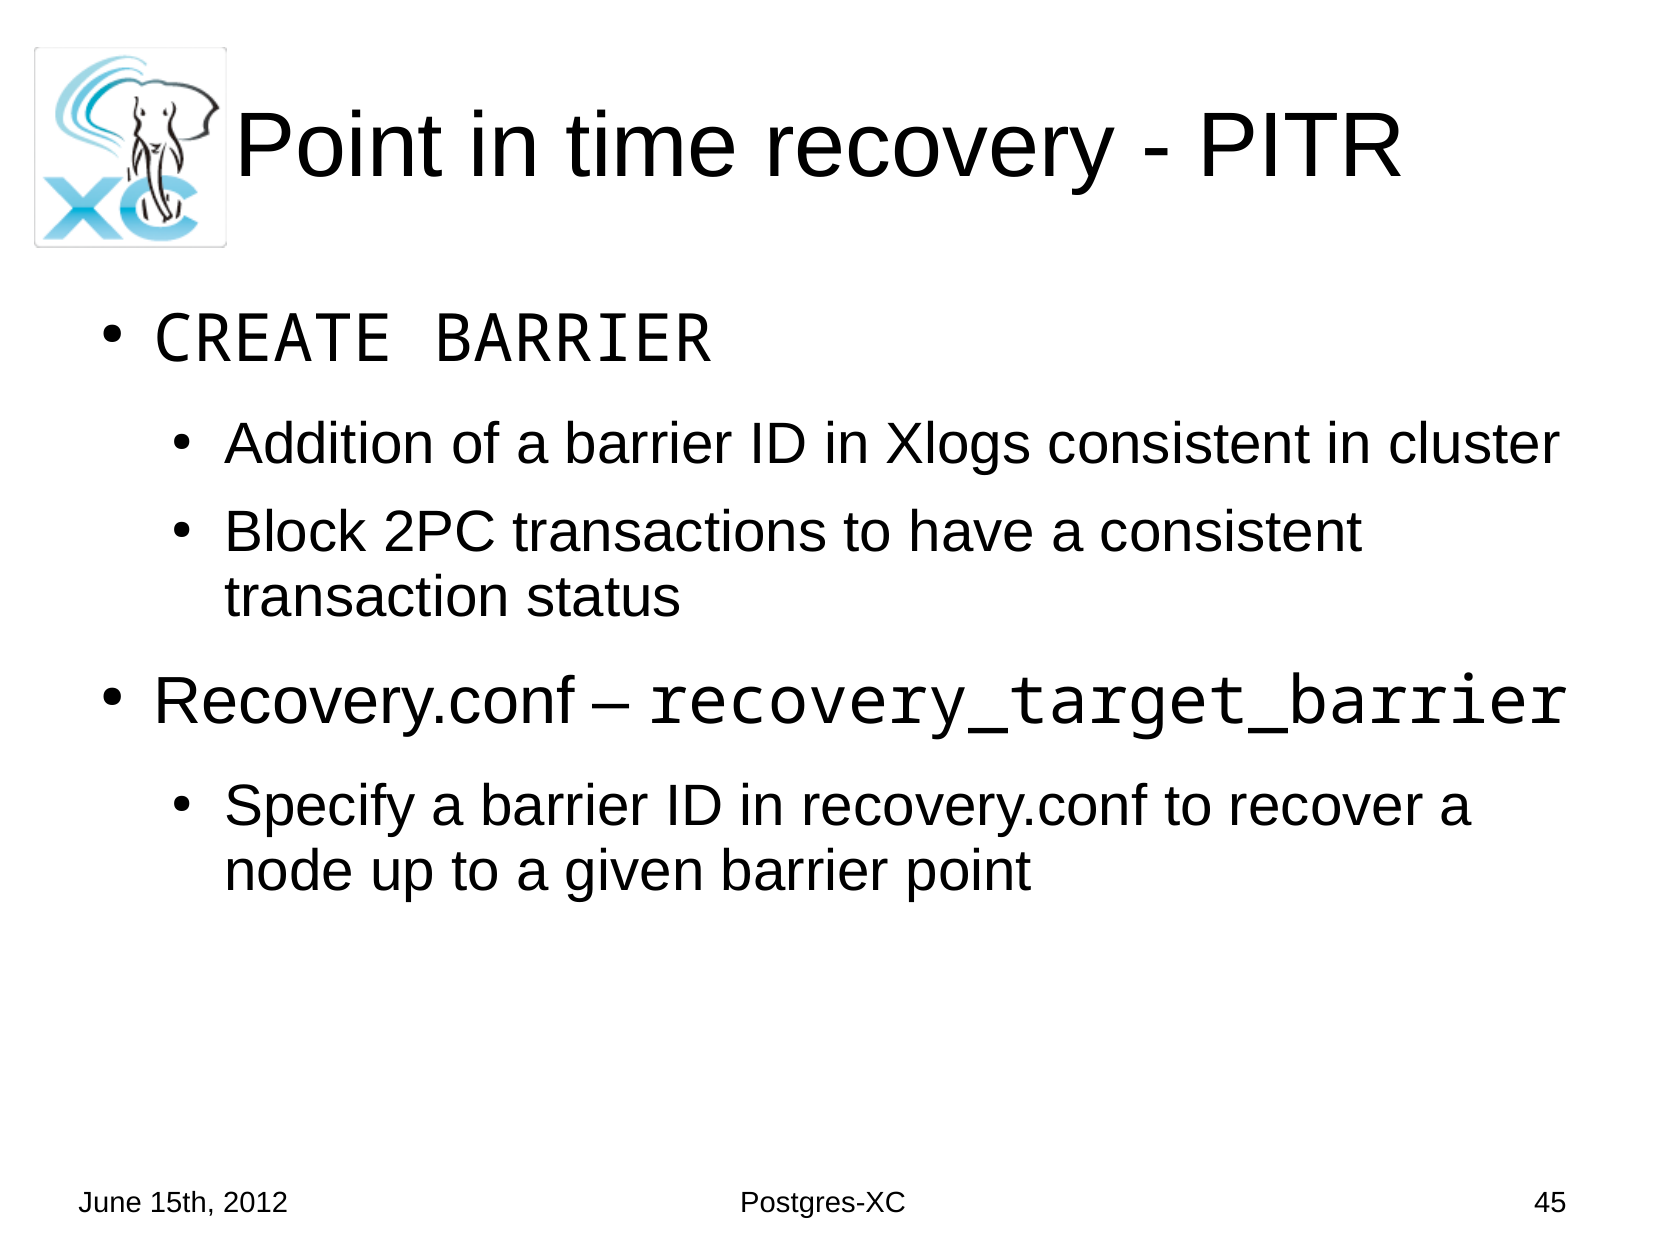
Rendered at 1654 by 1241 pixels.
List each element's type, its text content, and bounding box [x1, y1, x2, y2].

picture [34, 47, 227, 248]
title Point in time recovery - PITR [234, 40, 1599, 248]
list CREATE BARRIER Addition of a barrier ID in Xlogs consistent in cluster Block 2PC transactions to have a consistent transaction status Recovery.conf – recovery_target_barrier Specify a barrier ID in recovery.conf to recover a node up to a given barrier point [82, 290, 1571, 1010]
